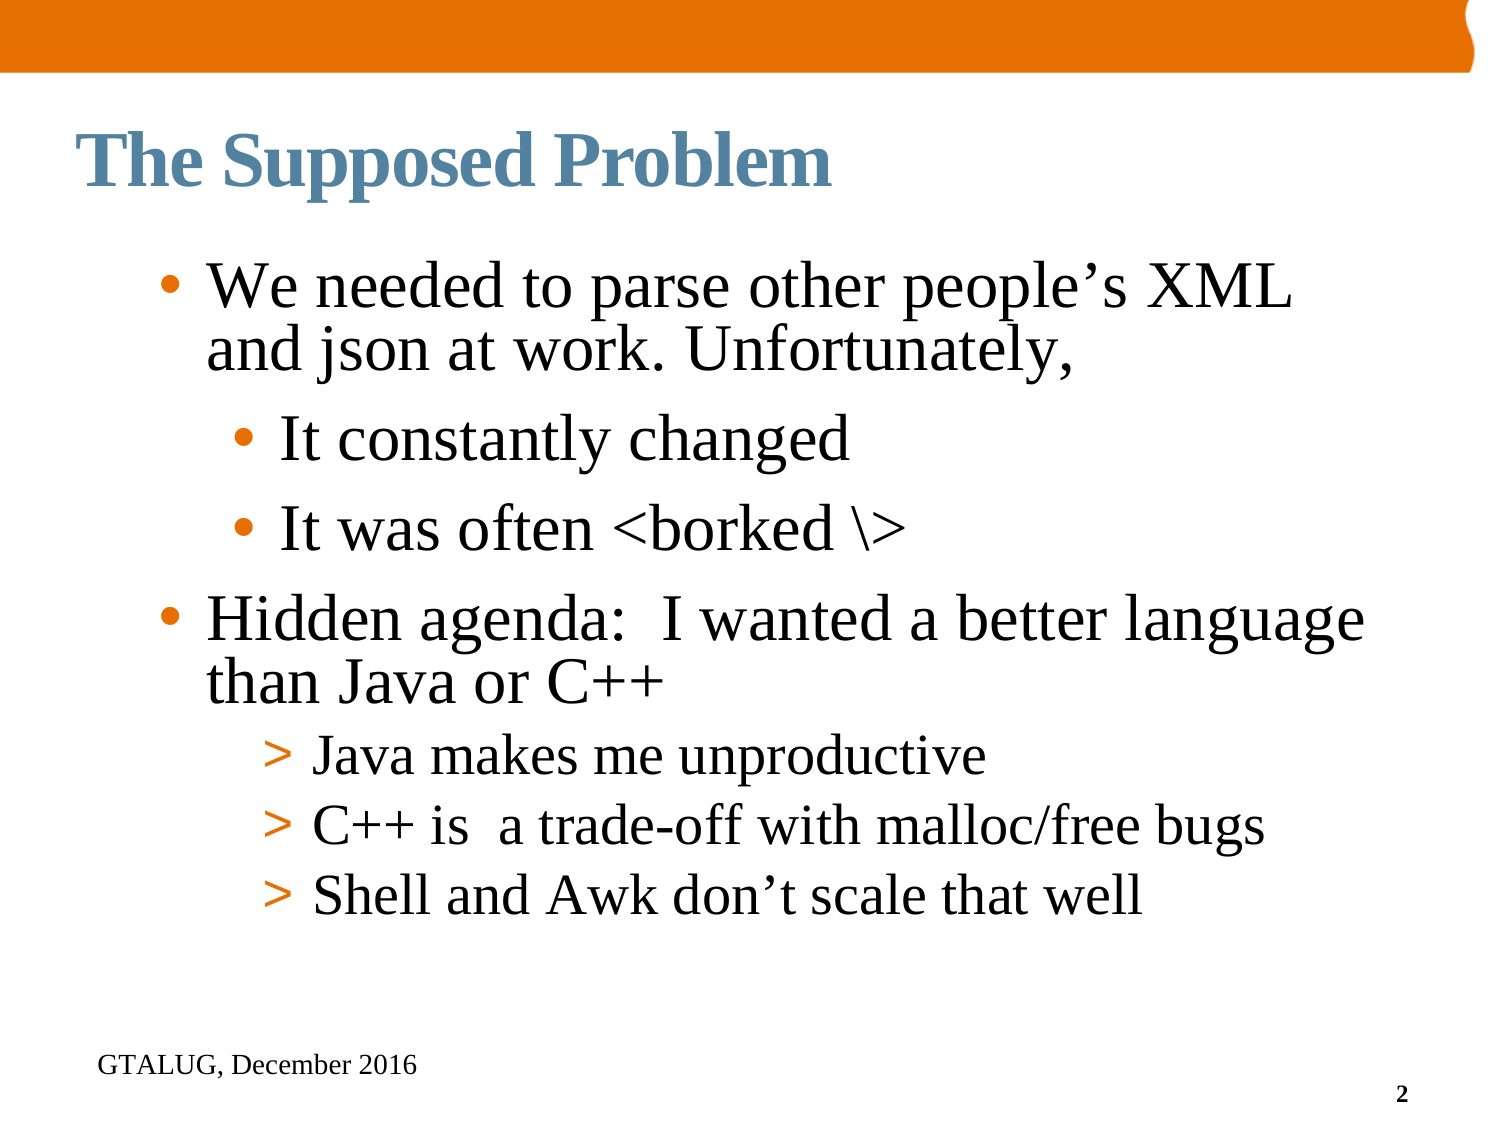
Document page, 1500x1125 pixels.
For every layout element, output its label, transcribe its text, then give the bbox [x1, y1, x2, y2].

list We needed to parse other people’s XML and json at work. Unfortunately, It constantly changed It was often <borked \> Hidden agenda: I wanted a better language than Java or C++ Java makes me unproductive C++ is a trade-off with malloc/free bugs Shell and Awk don’t scale that well [64, 257, 1402, 1117]
picture [0, 0, 1500, 75]
title The Supposed Problem [75, 122, 1438, 228]
